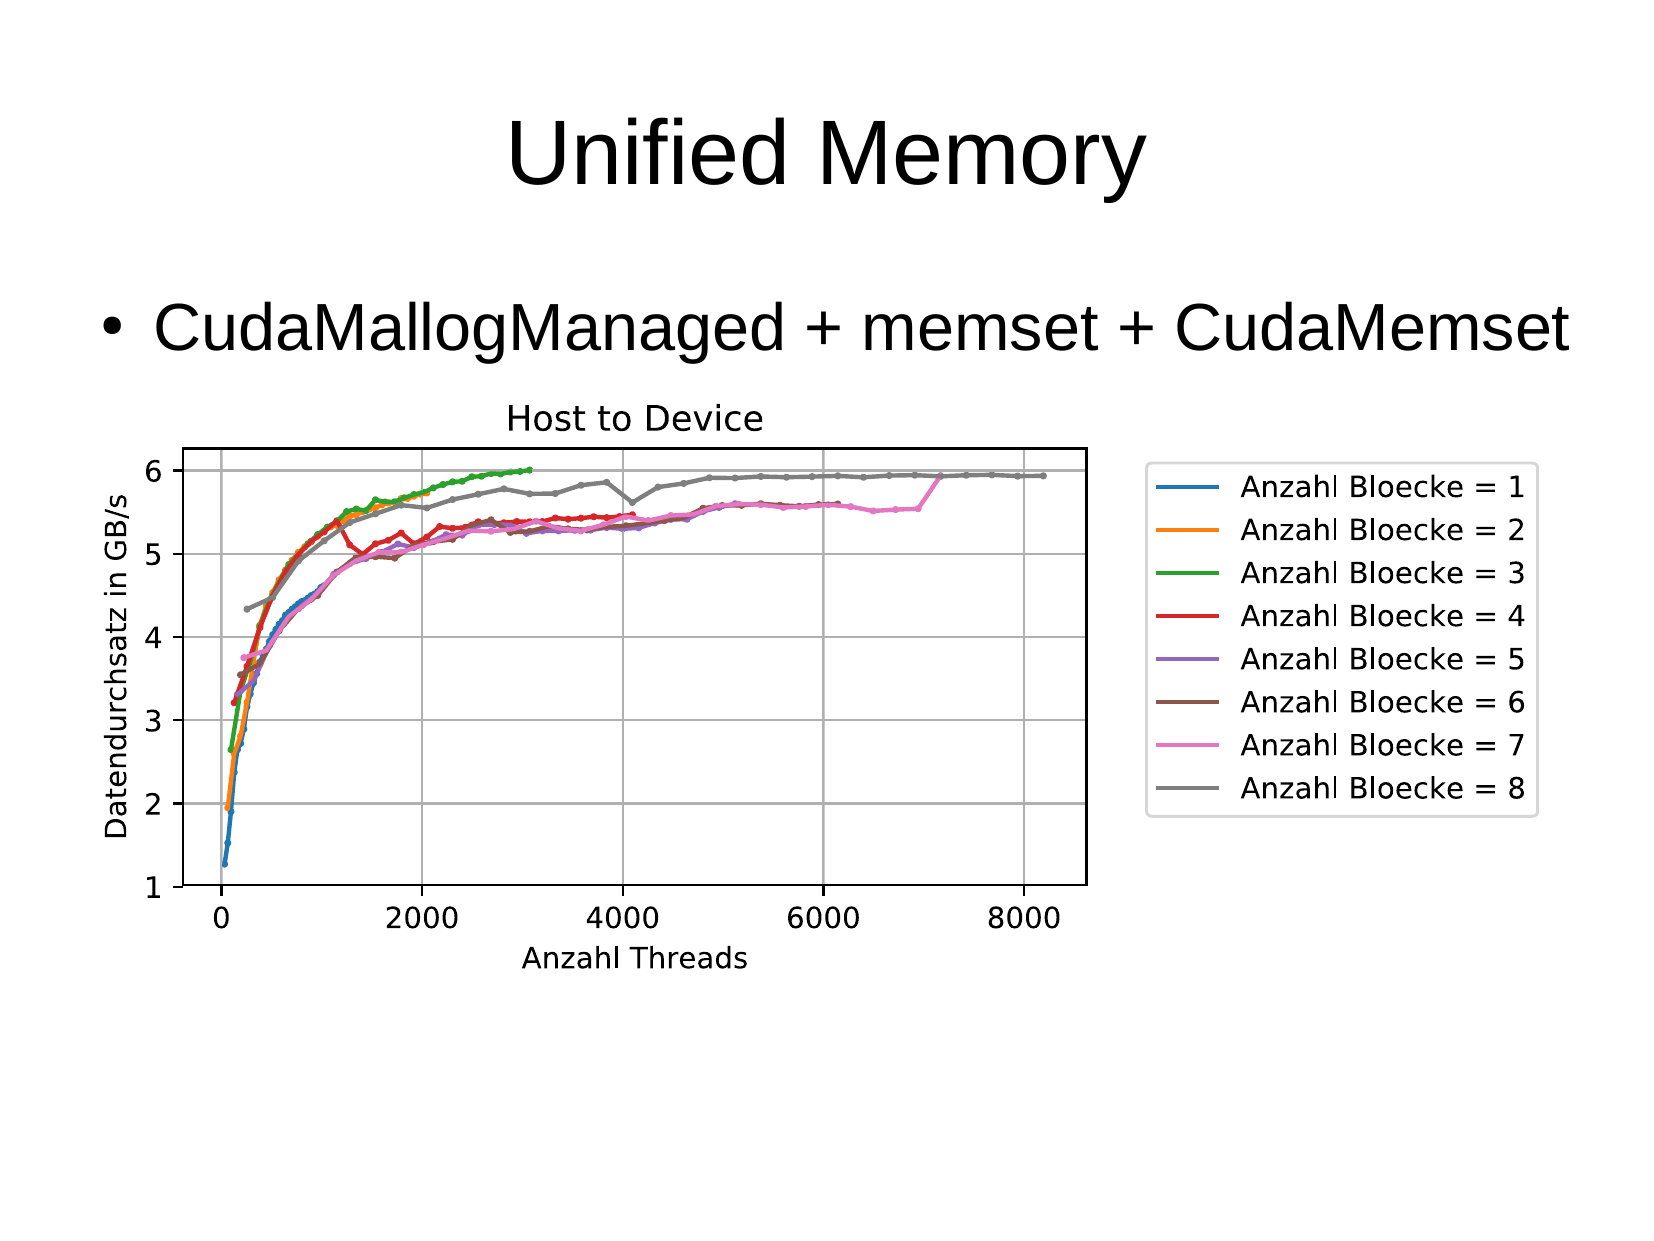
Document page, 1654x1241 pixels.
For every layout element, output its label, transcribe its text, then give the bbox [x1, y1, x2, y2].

picture [82, 382, 1556, 994]
list CudaMallogManaged + memset + CudaMemset [82, 290, 1595, 1109]
title Unified Memory [82, 49, 1571, 257]
